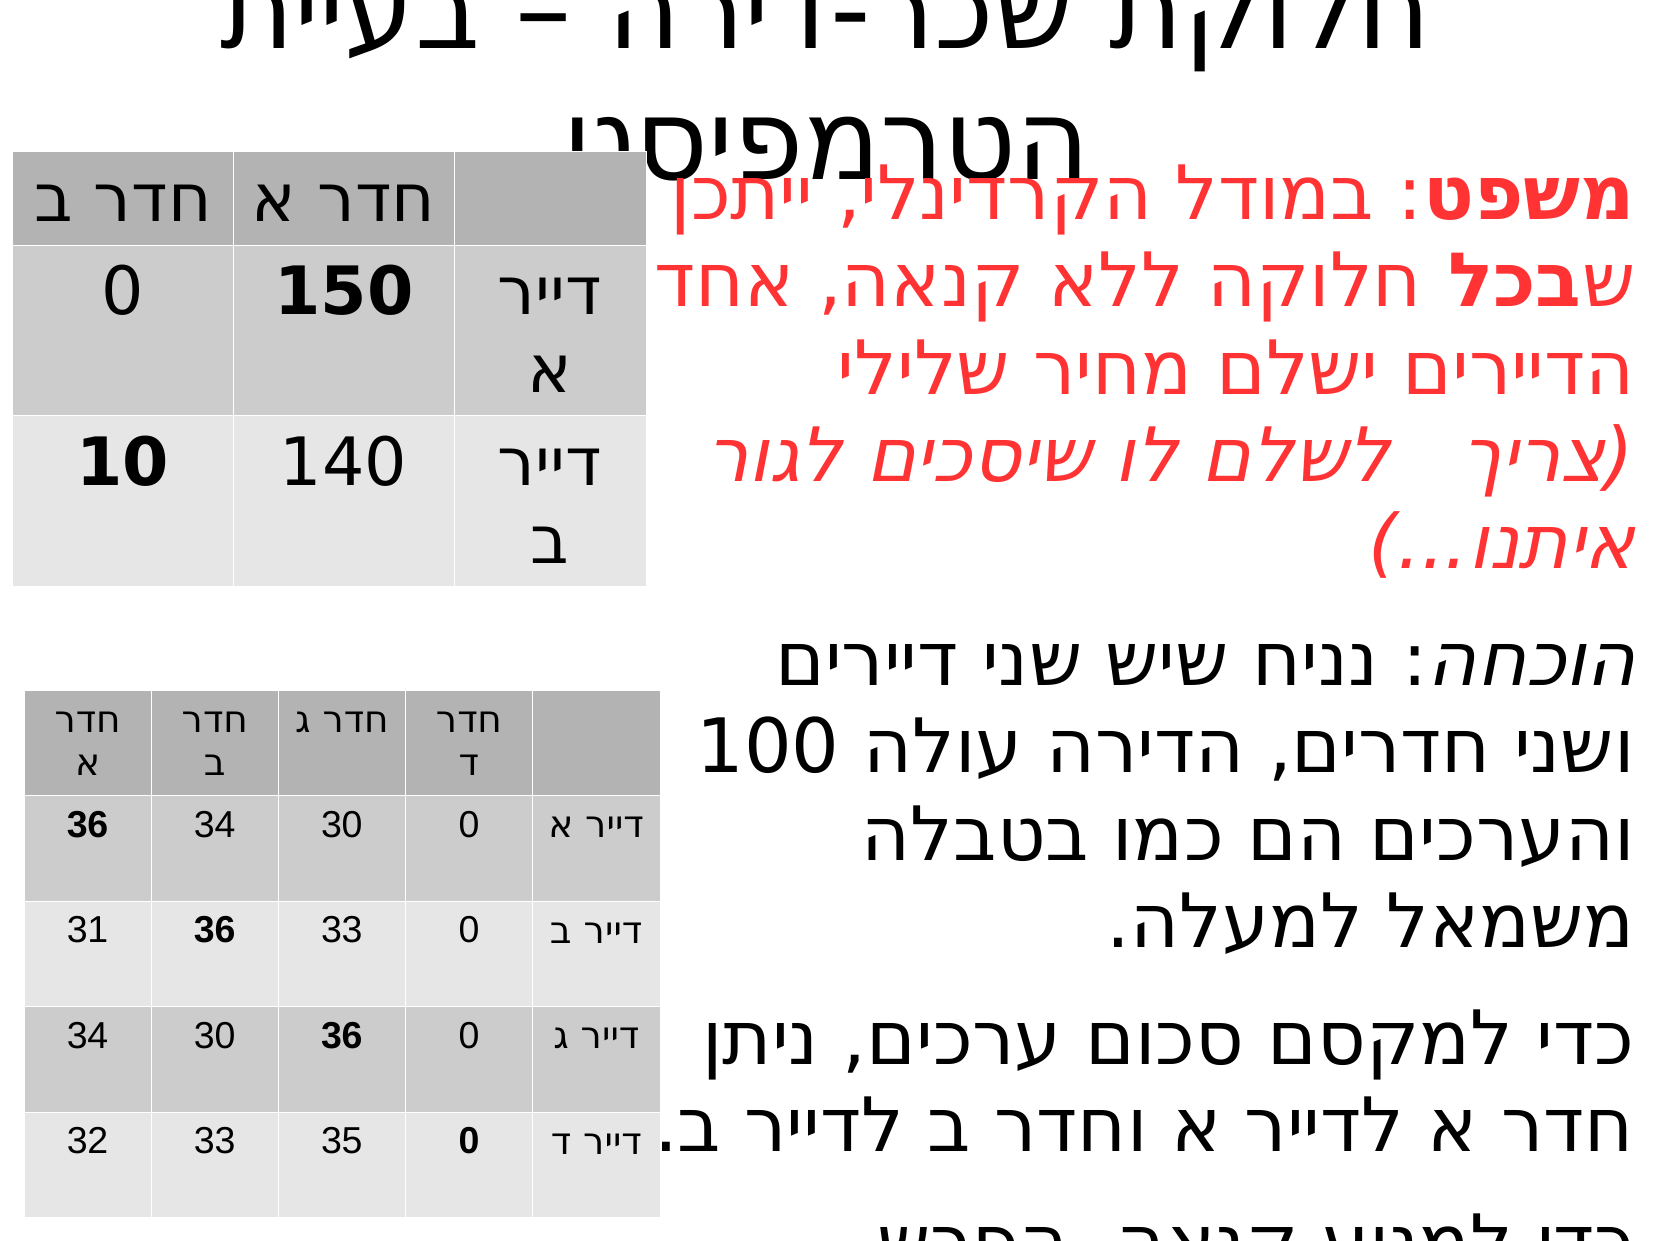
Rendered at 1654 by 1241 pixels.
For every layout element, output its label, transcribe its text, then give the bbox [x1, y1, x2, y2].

table_cell 150 [234, 246, 454, 415]
title חלוקת שכר-דירה – בעיית הטרמפיסט [0, 0, 1654, 151]
table_cell 10 [13, 416, 233, 586]
table_header חדר ב [13, 152, 233, 245]
table_cell 31 [25, 902, 151, 1006]
table_cell דייר ב [455, 416, 646, 586]
table_cell דייר א [455, 246, 646, 415]
table_cell 33 [279, 902, 405, 1006]
table_cell 140 [234, 416, 454, 586]
table_cell 33 [152, 1113, 278, 1217]
table_cell 36 [25, 796, 151, 901]
table_cell 0 [406, 902, 532, 1006]
table_cell דייר א [533, 796, 660, 901]
table_cell 36 [152, 902, 278, 1006]
table_cell 0 [406, 1007, 532, 1112]
table_cell 0 [406, 796, 532, 901]
table_header חדר ב [152, 691, 278, 795]
table_cell 35 [279, 1113, 405, 1217]
table_cell 36 [279, 1007, 405, 1112]
table_header חדר ד [406, 691, 532, 795]
table_cell דייר ב [533, 902, 660, 1006]
table_cell 30 [279, 796, 405, 901]
table_header חדר א [234, 152, 454, 245]
table_header [455, 152, 646, 245]
table_header חדר ג [279, 691, 405, 795]
table_header חדר א [25, 691, 151, 795]
table_cell 34 [152, 796, 278, 901]
table_header [533, 691, 660, 795]
table_cell 0 [406, 1113, 532, 1217]
table_cell דייר ג [533, 1007, 660, 1112]
table_cell 30 [152, 1007, 278, 1112]
table_cell דייר ד [533, 1113, 660, 1217]
table_cell 32 [25, 1113, 151, 1217]
list משפט: במודל הקרדינלי, ייתכן שבכל חלוקה ללא קנאה, אחד הדיירים ישלם מחיר שלילי (צריך לשלם לו שיסכים לגור איתנו...) הוכחה: נניח שיש שני דיירים ושני חדרים, הדירה עולה 100 והערכים הם כמו בטבלה משמאל למעלה. כדי למקסם סכום ערכים, ניתן חדר א לדייר א וחדר ב לדייר ב. כדי למנוע קנאה, הפרש המחירים צריך להיות 130. דייר ב מקבל 15! [645, 150, 1636, 1241]
table_cell 34 [25, 1007, 151, 1112]
table_cell 0 [13, 246, 233, 415]
